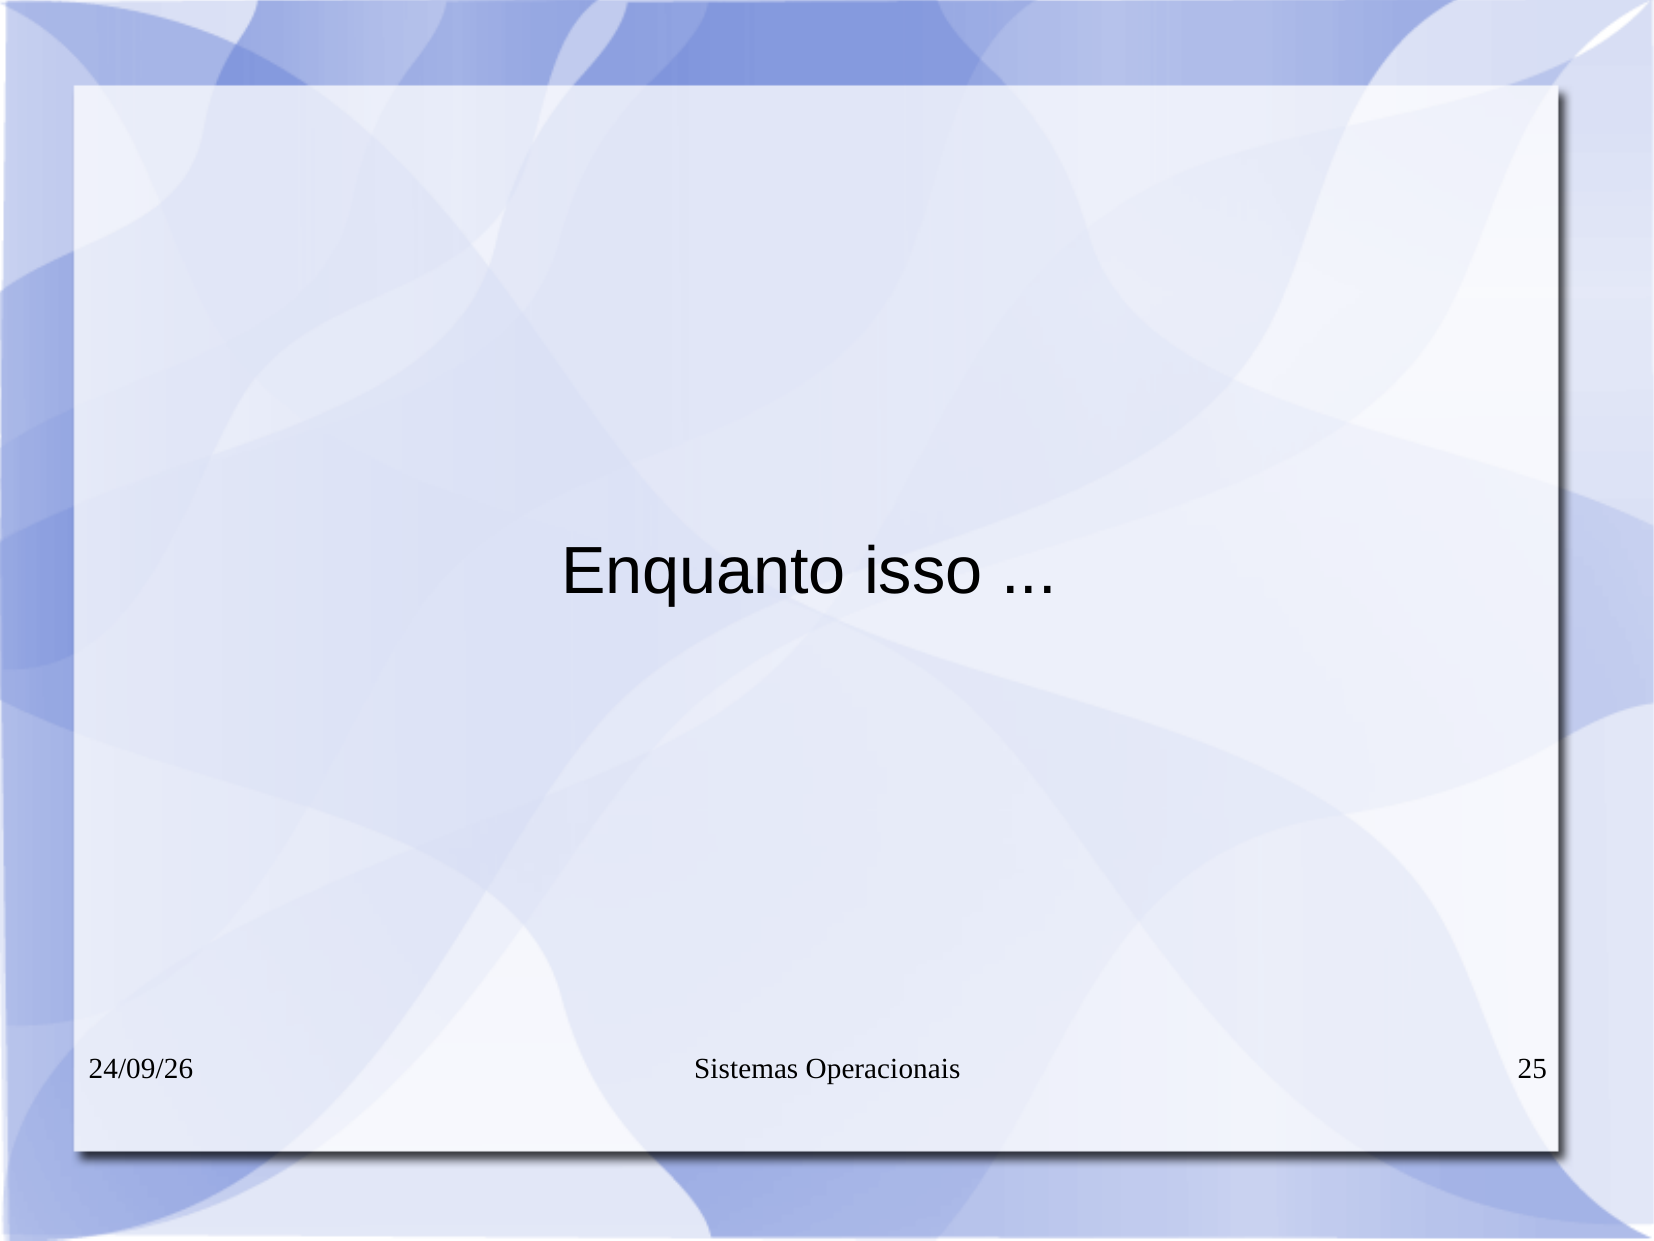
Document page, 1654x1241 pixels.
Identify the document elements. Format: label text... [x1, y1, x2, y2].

picture [0, 0, 1654, 1241]
subtitle Enquanto isso ... [82, 90, 1536, 1051]
